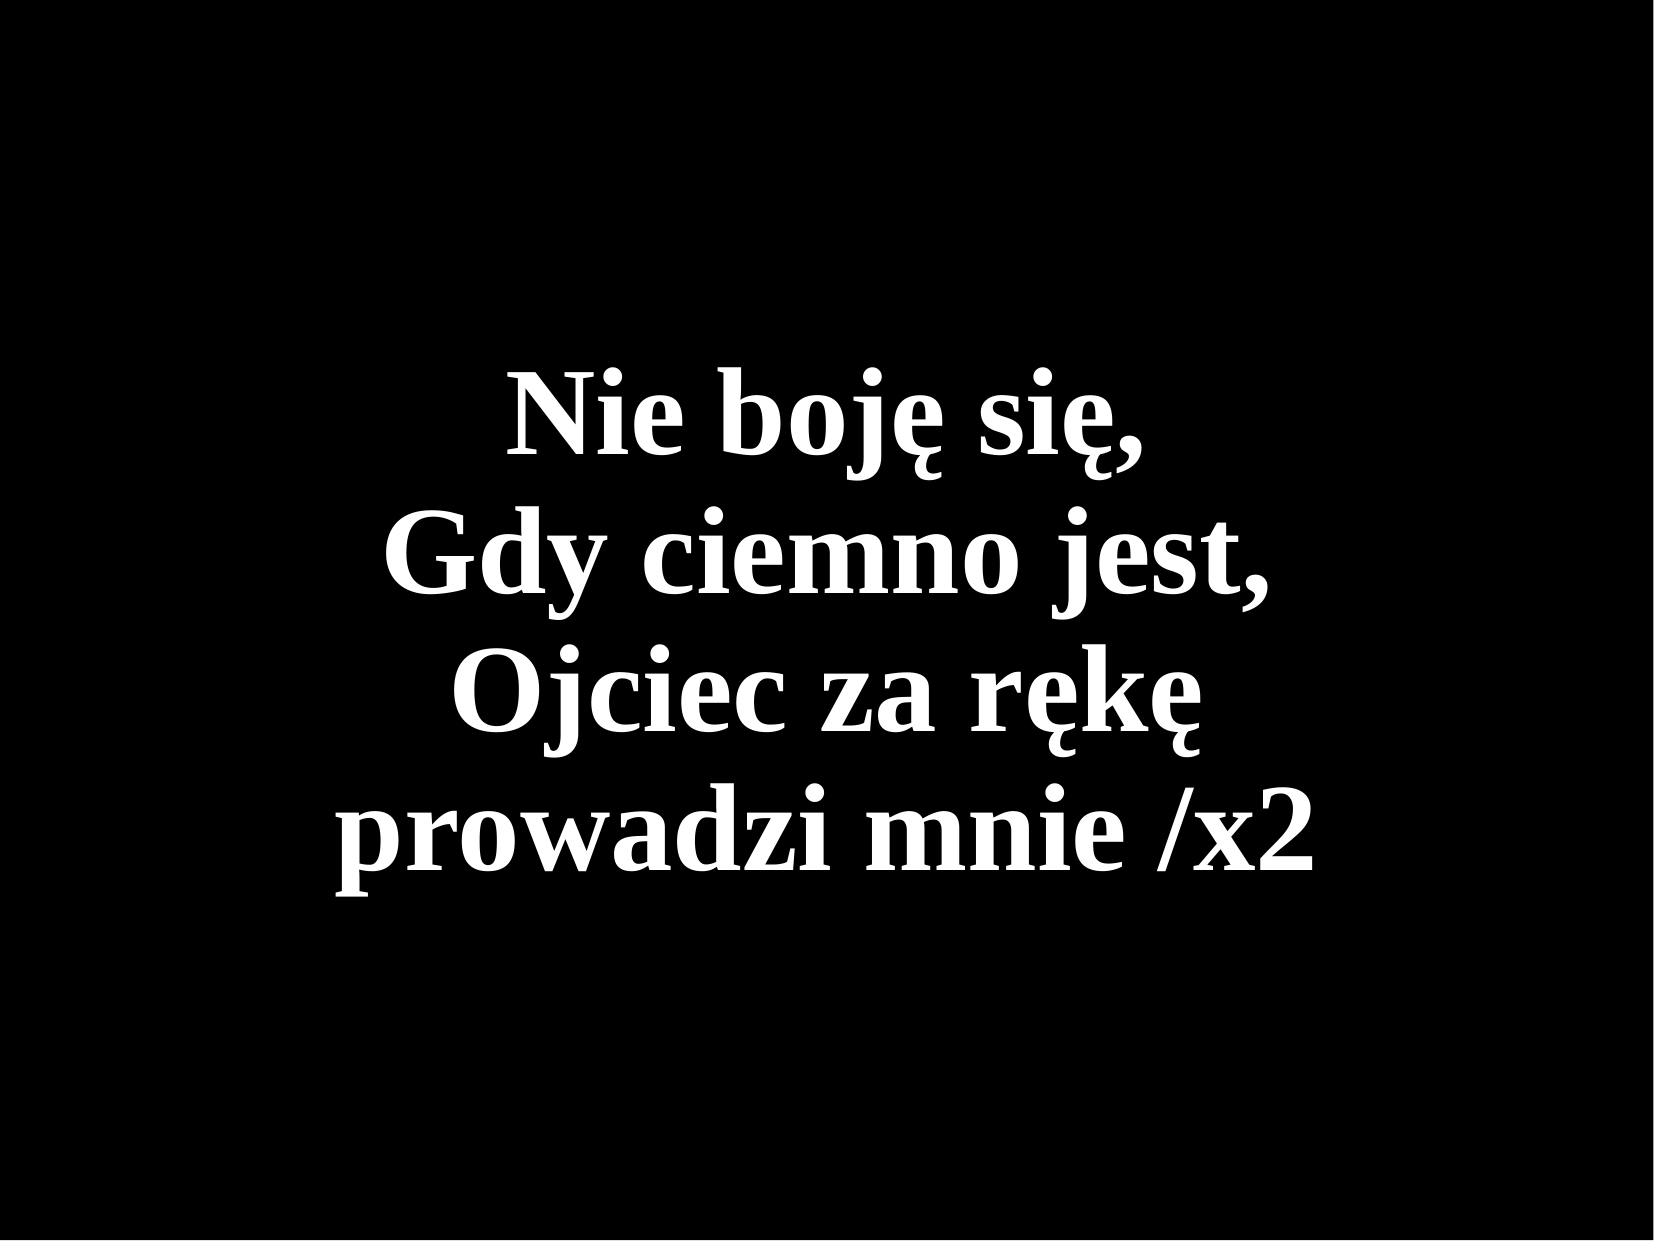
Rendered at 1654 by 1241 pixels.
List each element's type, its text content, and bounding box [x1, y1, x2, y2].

title Nie boję się, Gdy ciemno jest, Ojciec za rękę prowadzi mnie /x2 [0, 0, 1654, 1241]
